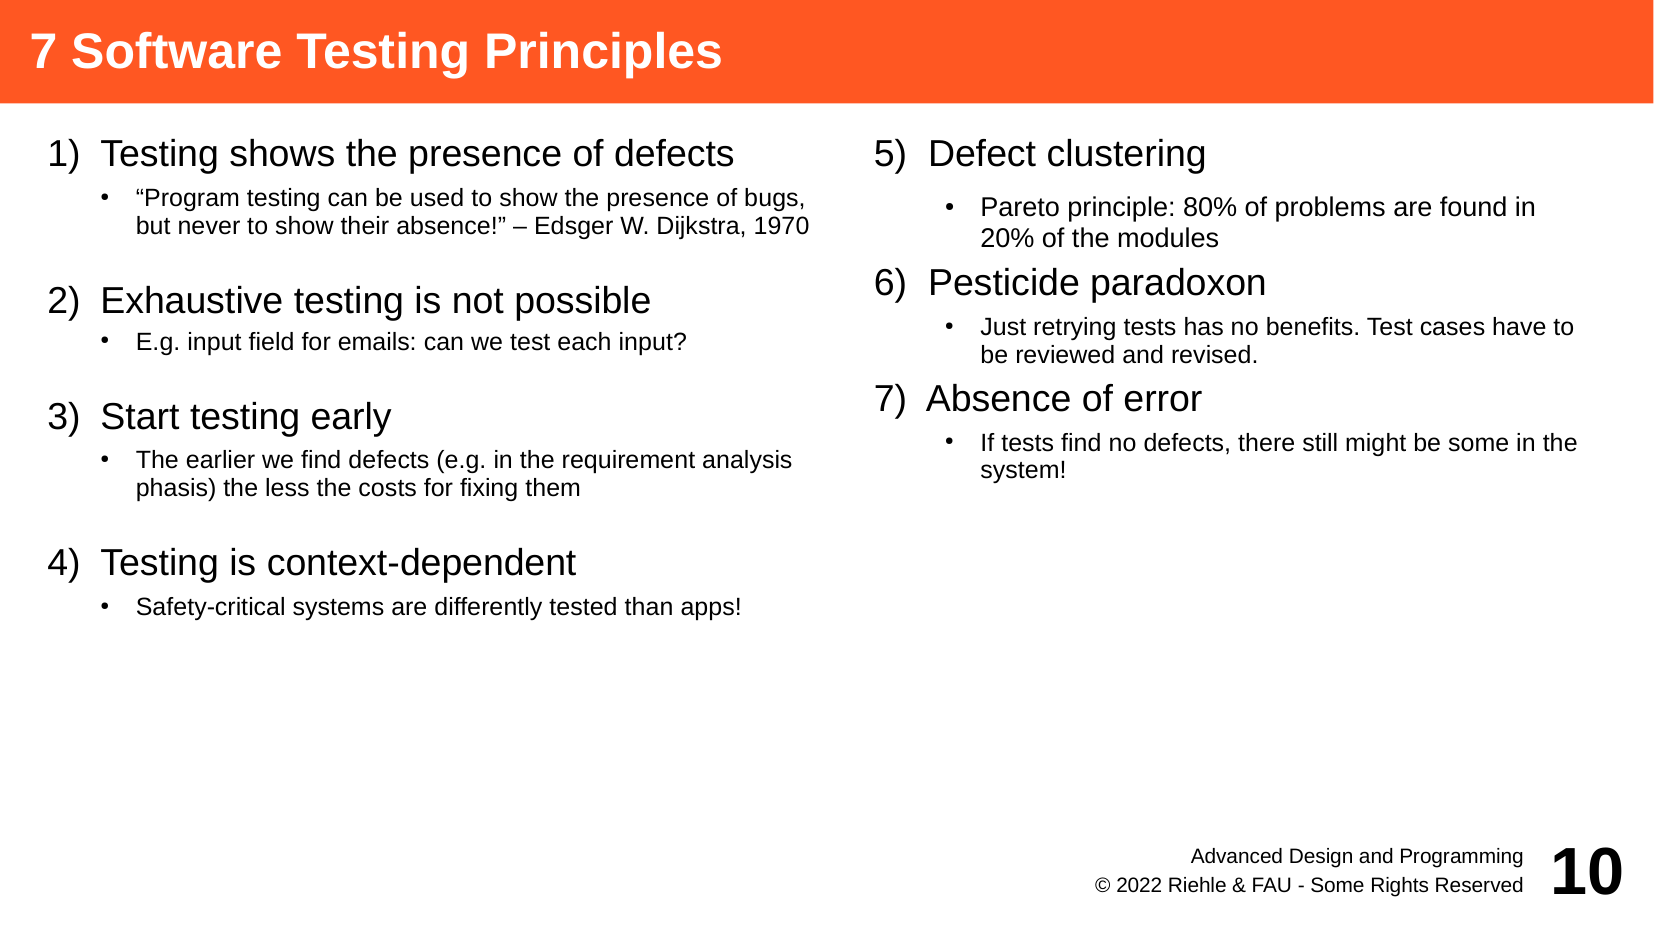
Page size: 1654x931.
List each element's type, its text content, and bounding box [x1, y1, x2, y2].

title 7 Software Testing Principles [0, 0, 1654, 104]
list Testing shows the presence of defects “Program testing can be used to show the presence of bugs, but never to show their absence!” – Edsger W. Dijkstra, 1970 Exhaustive testing is not possible E.g. input field for emails: can we test each input? Start testing early The earlier we find defects (e.g. in the requirement analysis phasis) the less the costs for fixing them Testing is context-dependent Safety-critical systems are differently tested than apps! [29, 132, 841, 811]
list 5) Defect clustering Pareto principle: 80% of problems are found in 20% of the modules 6) Pesticide paradoxon Just retrying tests has no benefits. Test cases have to be reviewed and revised. 7) Absence of error If tests find no defects, there still might be some in the system! [874, 132, 1580, 901]
